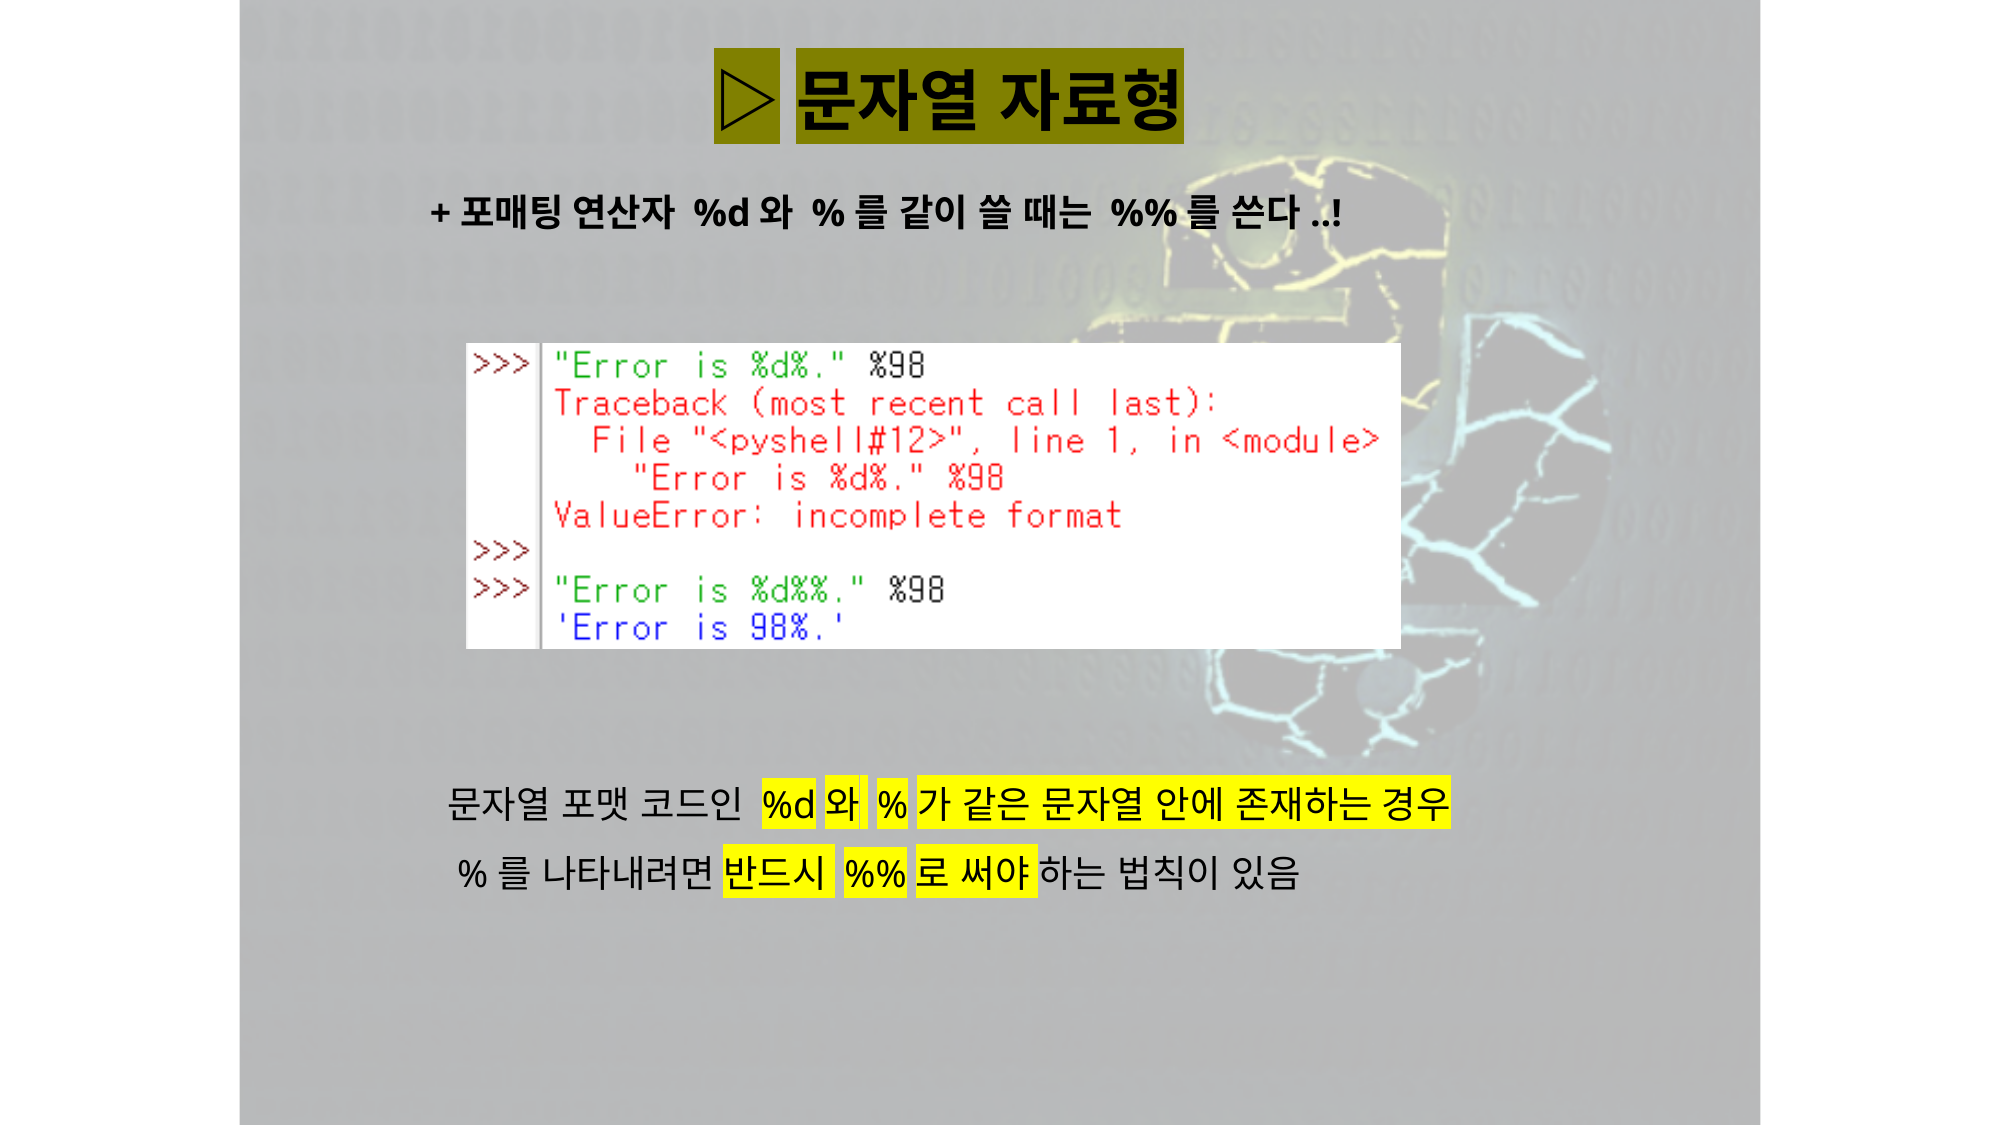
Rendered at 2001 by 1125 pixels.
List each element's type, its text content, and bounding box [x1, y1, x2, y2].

text_box [69, 0, 1931, 1125]
picture [466, 344, 1401, 649]
text_box ▷문자열 자료형 [588, 50, 1310, 147]
text_box 문자열 포맷 코드인 %d와 %가 같은 문자열 안에 존재하는 경우 [432, 773, 1613, 834]
text_box +포매팅 연산자 %d와 %를 같이 쓸 때는 %%를 쓴다..! [414, 181, 1415, 243]
text_box %를 나타내려면 반드시 %%로 써야 하는 법칙이 있음 [432, 842, 1433, 903]
